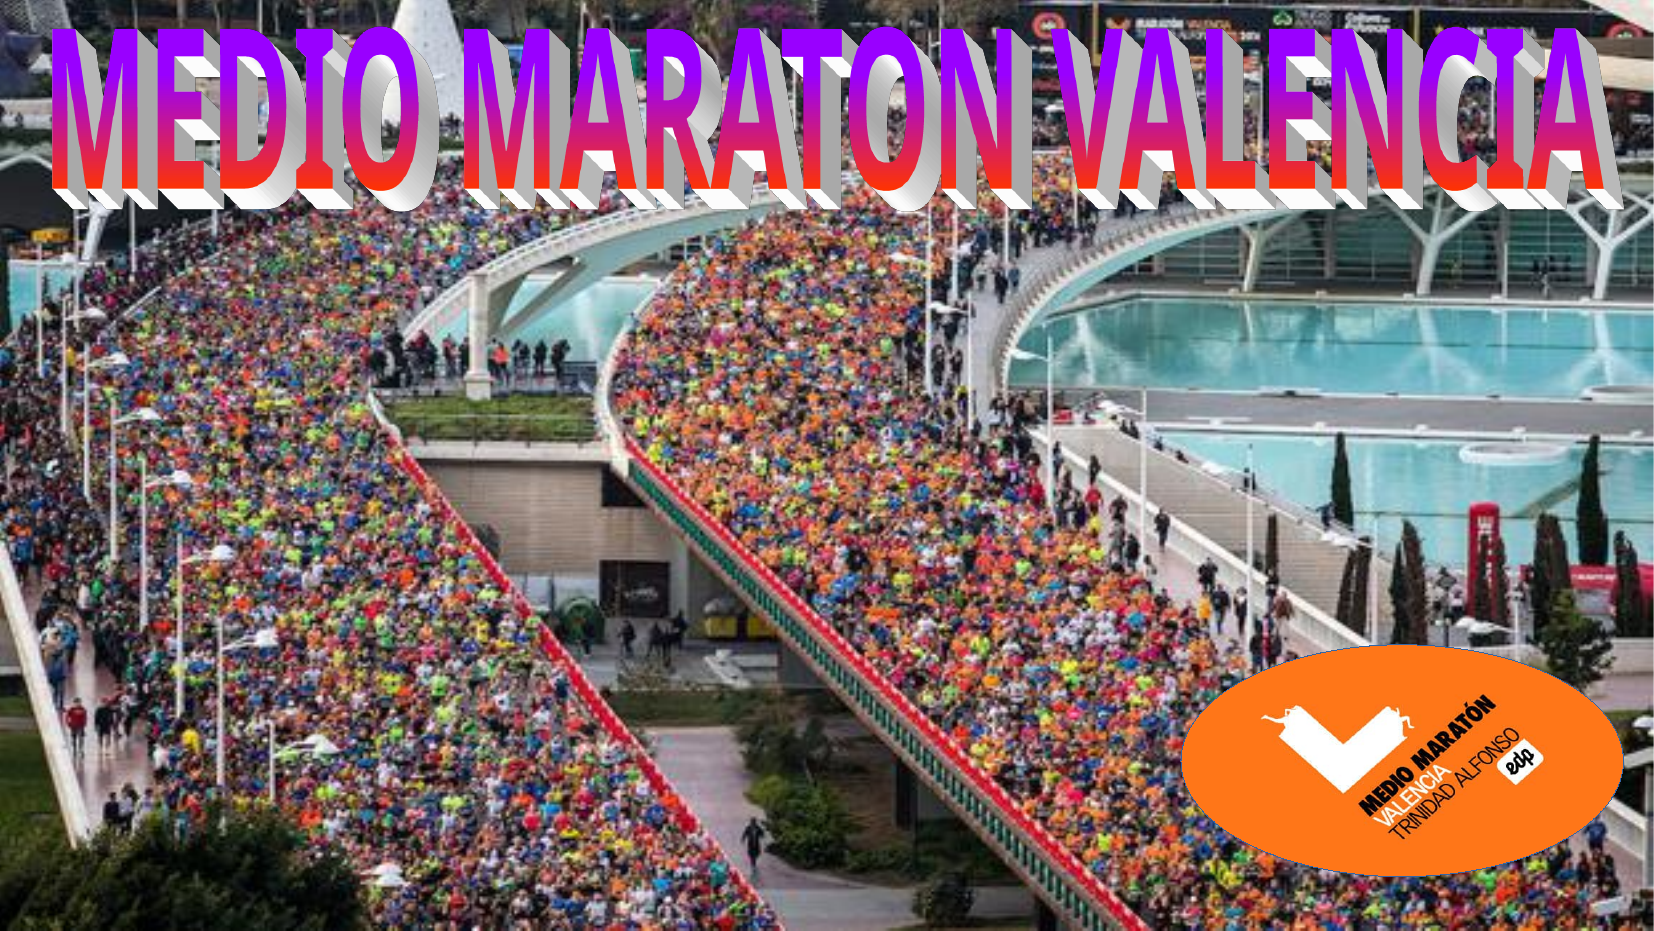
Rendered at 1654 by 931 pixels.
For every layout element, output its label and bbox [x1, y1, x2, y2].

picture [0, 0, 1654, 931]
text_box [1180, 644, 1624, 877]
